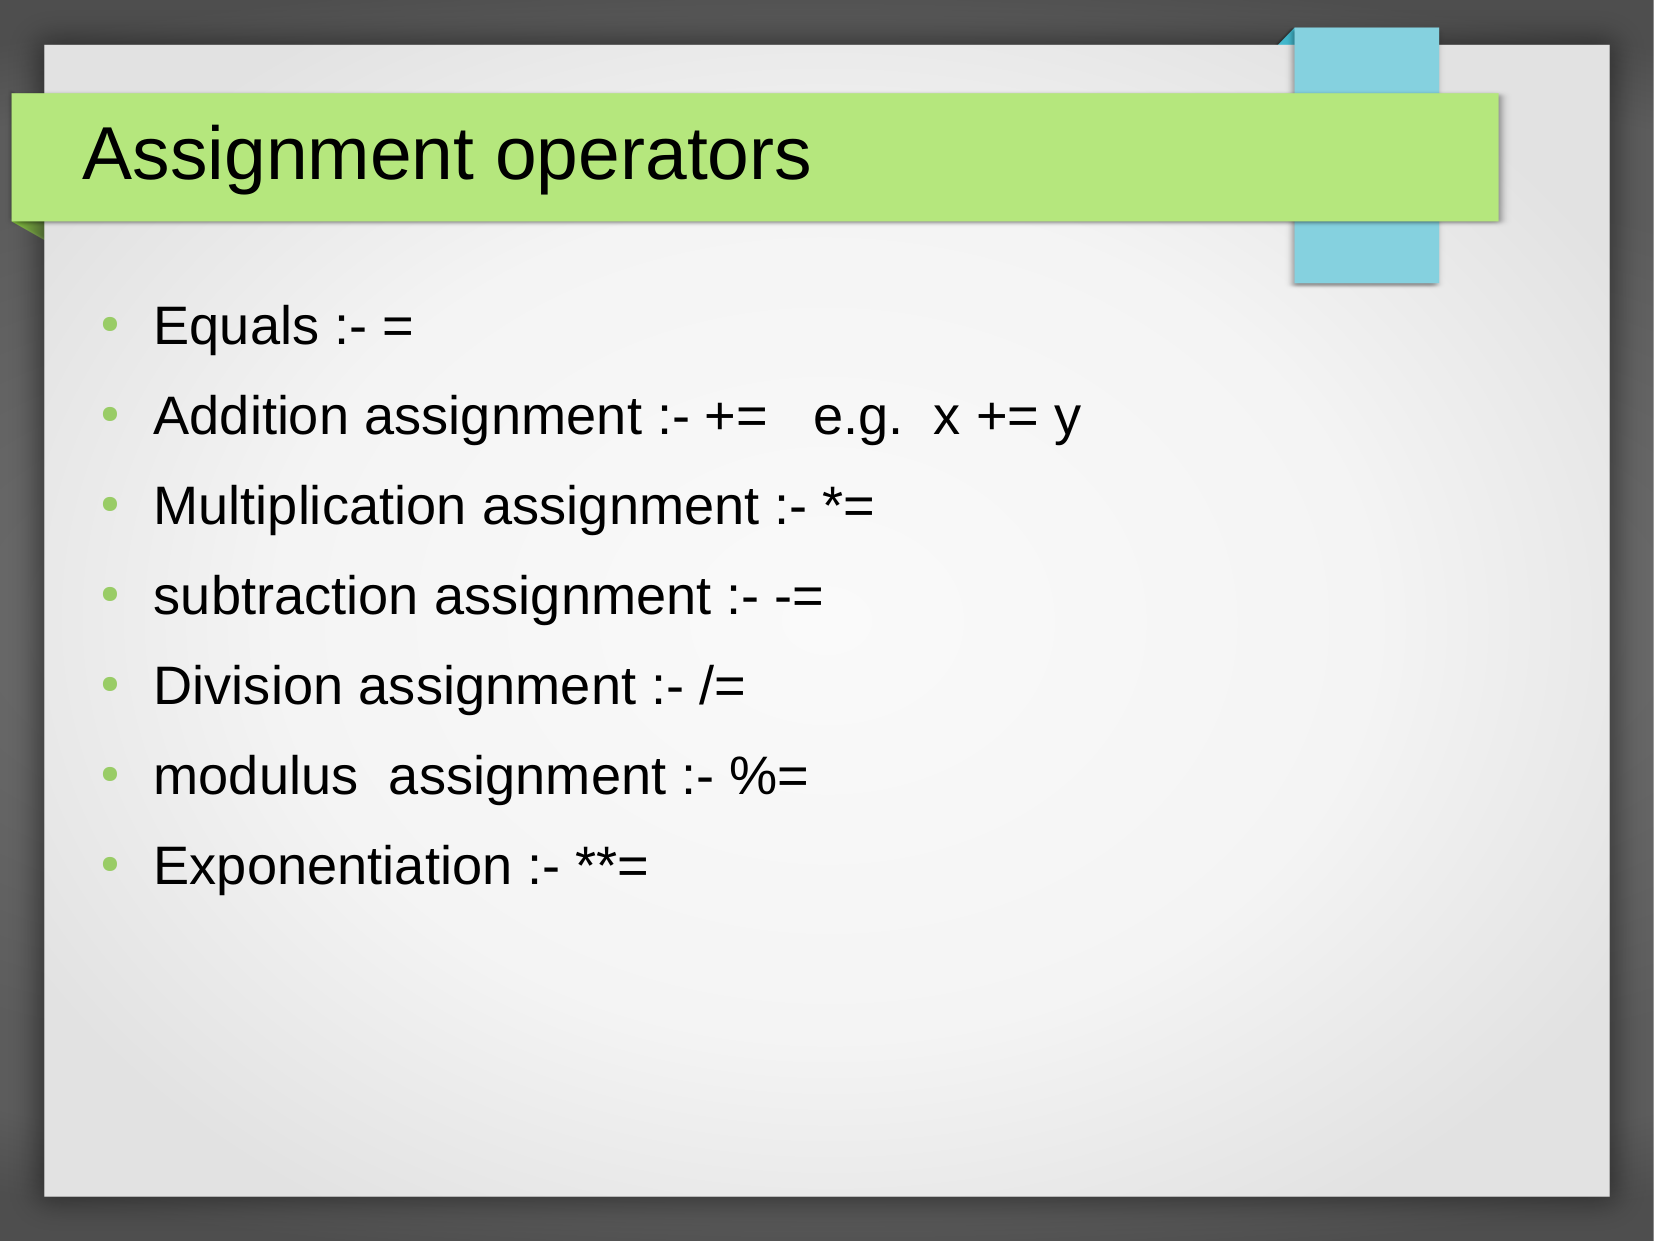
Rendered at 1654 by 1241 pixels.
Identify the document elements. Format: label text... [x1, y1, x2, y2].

list Equals :- = Addition assignment :- += e.g. x += y Multiplication assignment :- *= subtraction assignment :- -= Division assignment :- /= modulus assignment :- %= Exponentiation :- **= [82, 295, 1571, 1015]
picture [0, 0, 1654, 1241]
title Assignment operators [82, 94, 1264, 213]
